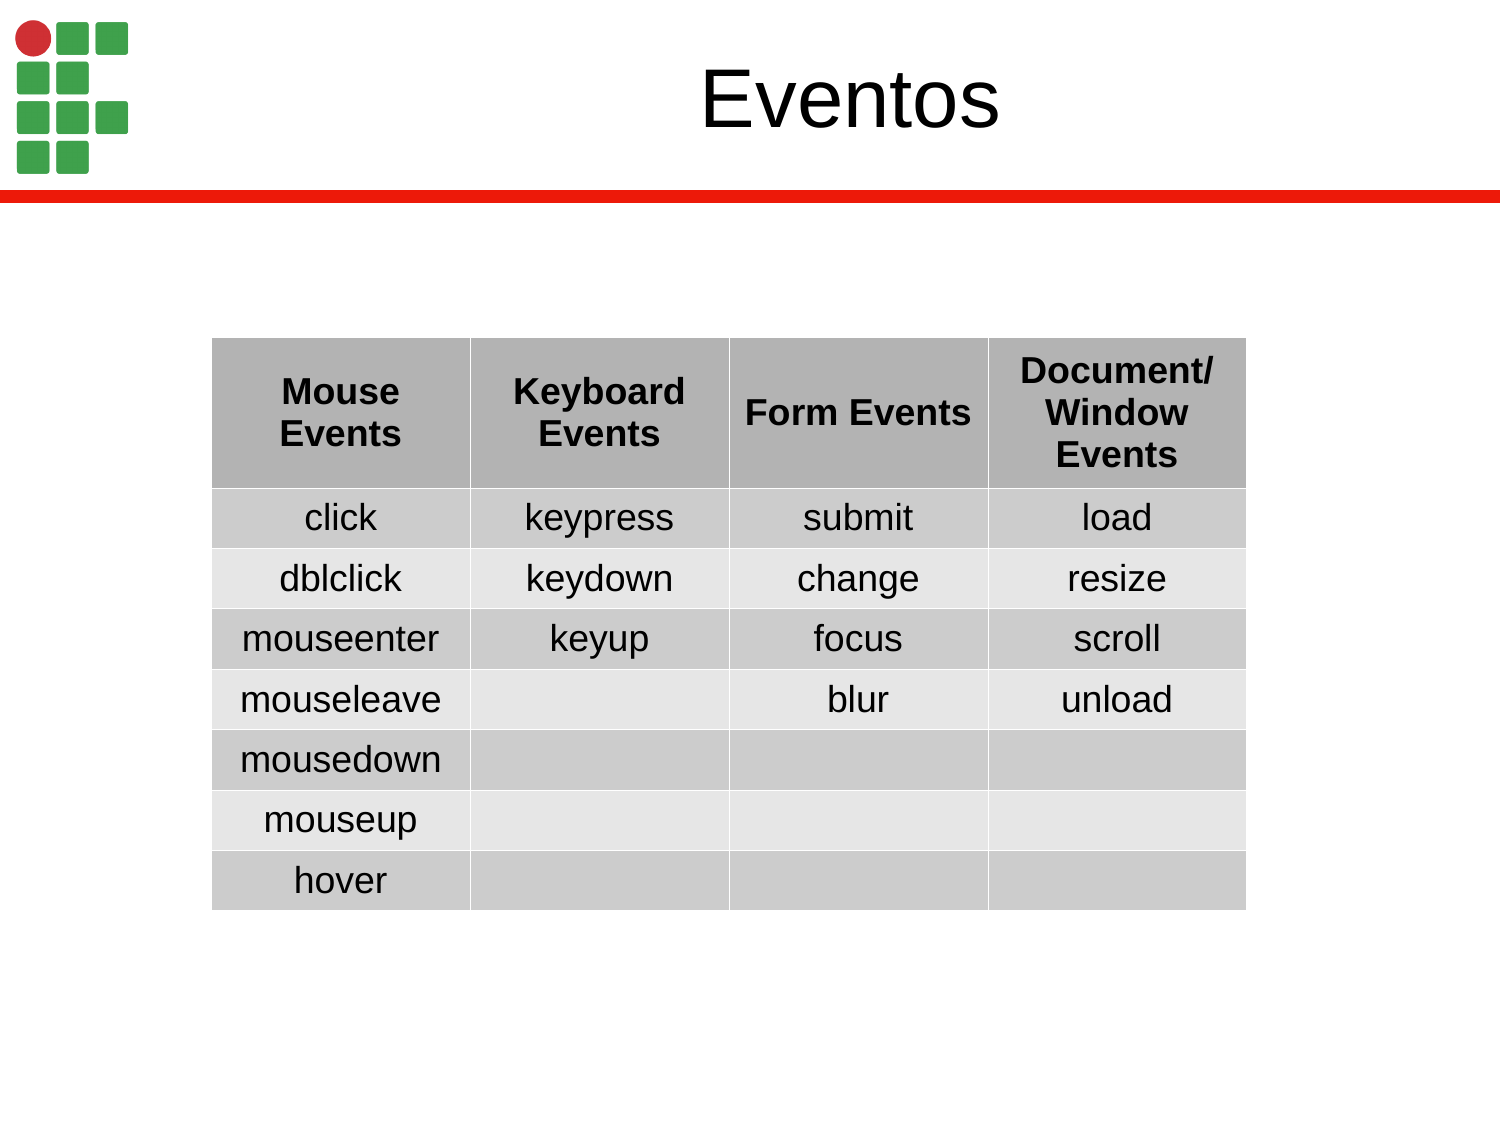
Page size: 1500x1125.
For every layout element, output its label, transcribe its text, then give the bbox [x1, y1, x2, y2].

table_cell [471, 730, 729, 790]
table_cell mouseenter [212, 609, 470, 669]
table_cell click [212, 489, 470, 548]
table_cell keypress [471, 489, 729, 548]
table_header Document/Window Events [989, 338, 1246, 488]
title Eventos [230, 0, 1471, 202]
table_cell [730, 791, 988, 850]
table_header Form Events [730, 338, 988, 488]
table_cell keyup [471, 609, 729, 669]
table_cell load [989, 489, 1246, 548]
table_cell [471, 851, 729, 910]
table_cell unload [989, 670, 1246, 729]
table_cell [471, 670, 729, 729]
table_cell [989, 791, 1246, 850]
table_cell [471, 791, 729, 850]
table_header Mouse Events [212, 338, 470, 488]
table_cell resize [989, 549, 1246, 608]
table_cell [989, 851, 1246, 910]
table_cell hover [212, 851, 470, 910]
table_cell mouseup [212, 791, 470, 850]
table_cell change [730, 549, 988, 608]
table_cell mousedown [212, 730, 470, 790]
table_cell scroll [989, 609, 1246, 669]
table_cell dblclick [212, 549, 470, 608]
table_cell [989, 730, 1246, 790]
table_cell blur [730, 670, 988, 729]
table_cell mouseleave [212, 670, 470, 729]
table_cell submit [730, 489, 988, 548]
picture [14, 16, 130, 178]
table_cell keydown [471, 549, 729, 608]
table_cell [730, 730, 988, 790]
table_cell [730, 851, 988, 910]
table_header Keyboard Events [471, 338, 729, 488]
table_cell focus [730, 609, 988, 669]
